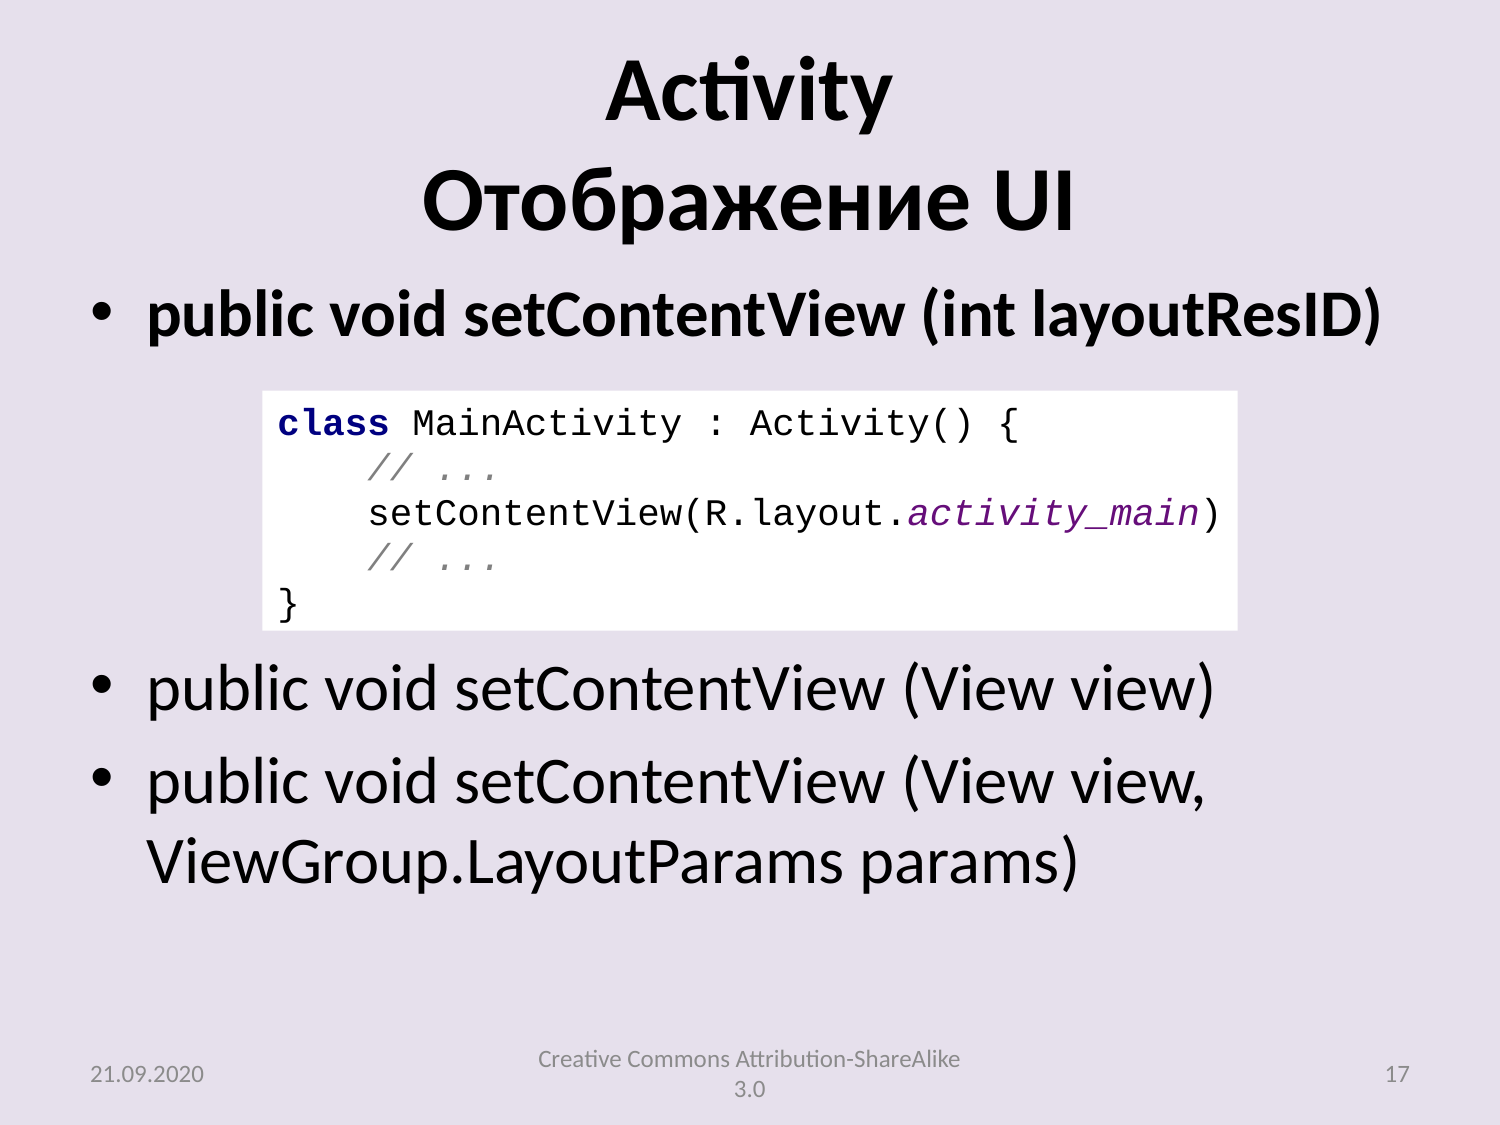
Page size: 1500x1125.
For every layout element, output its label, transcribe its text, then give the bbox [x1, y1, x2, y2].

text_box class MainActivity : Activity() { // ... setContentView(R.layout.activity_main) // ... } [262, 390, 1238, 631]
title Activity Отображение UI [75, 45, 1425, 233]
list public void setContentView (int layoutResID) public void setContentView (View view) public void setContentView (View view, ViewGroup.LayoutParams params) [75, 262, 1425, 1005]
